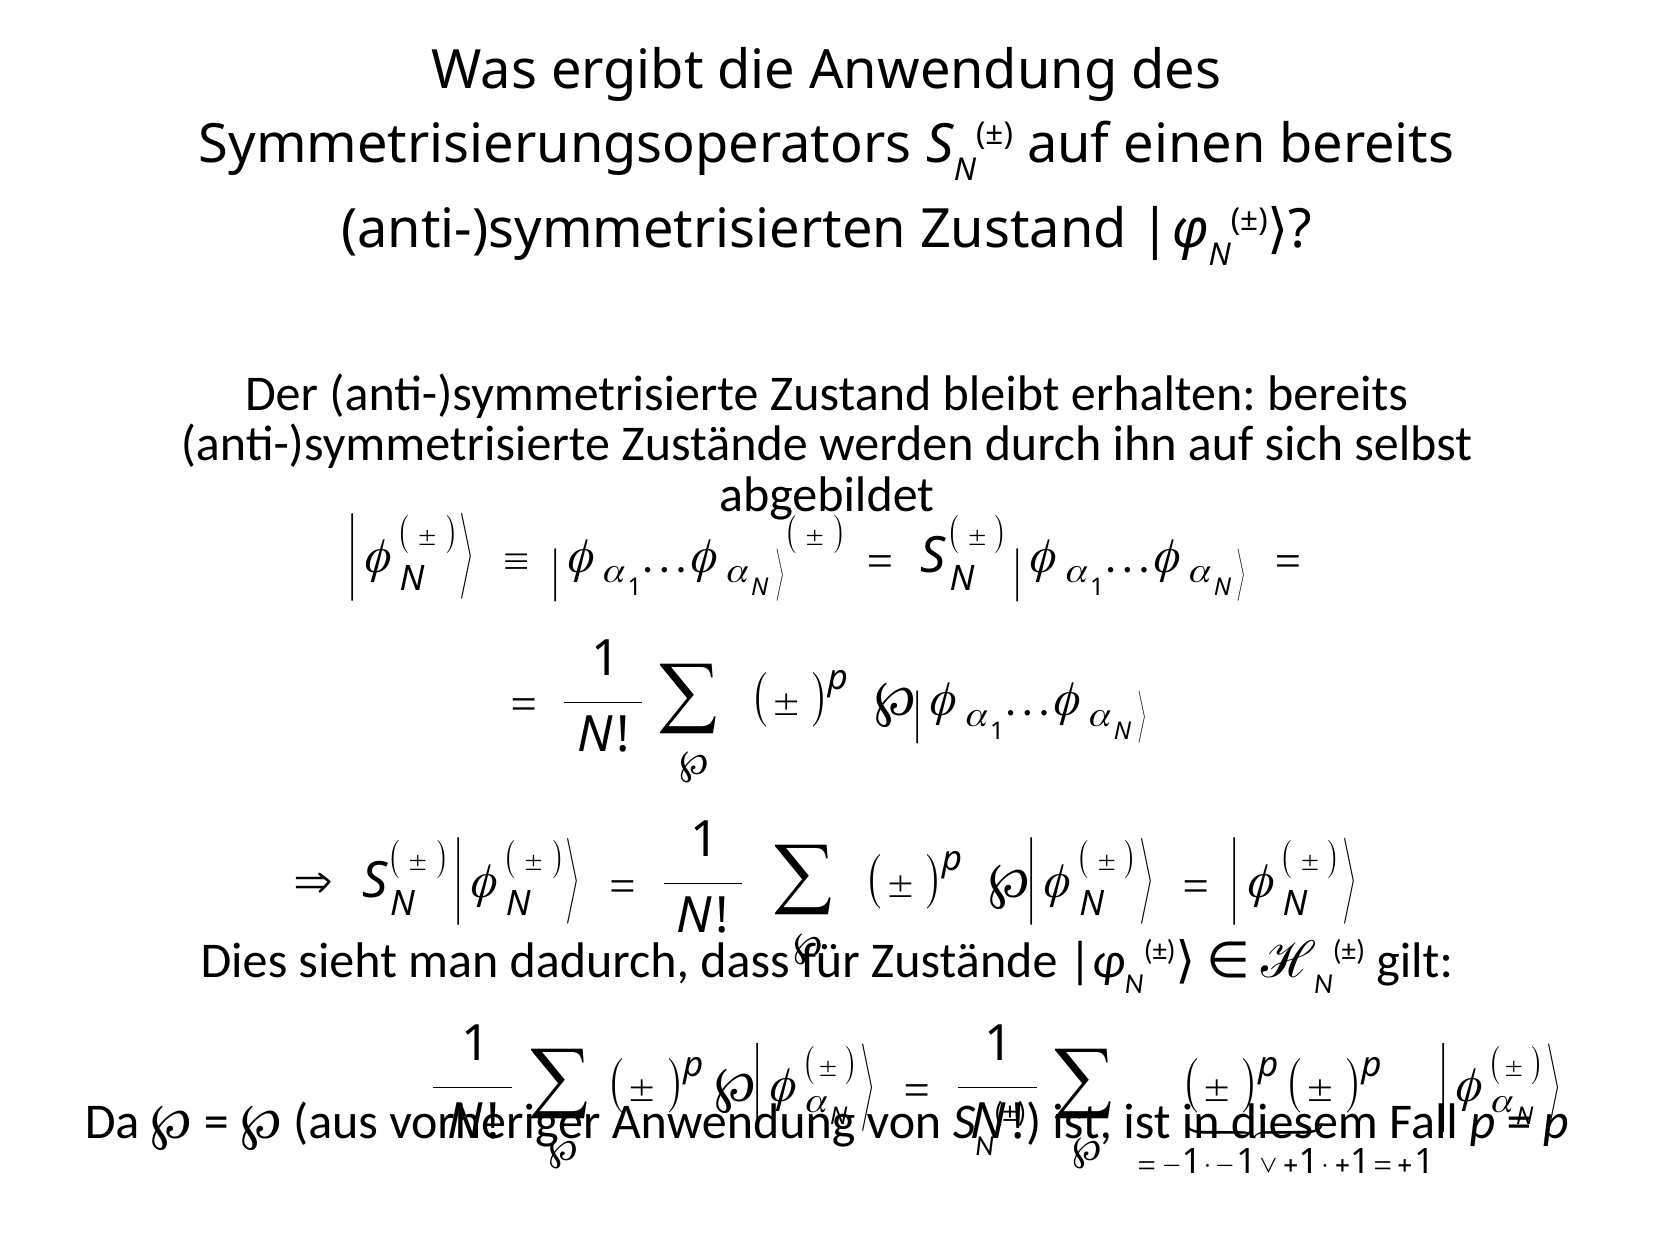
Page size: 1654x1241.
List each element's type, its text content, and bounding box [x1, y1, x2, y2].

subtitle Der (anti-)symmetrisierte Zustand bleibt erhalten: bereits (anti-)symmetrisierte Zustände werden durch ihn auf sich selbst abgebildet Dies sieht man dadurch, dass für Zustände |φN(±)⟩ ∈ ℋN(±) gilt: Da ℘ = ℘ (aus vorheriger Anwendung von SN(±)) ist, ist in diesem Fall p = p [82, 296, 1571, 1240]
chart [425, 1013, 1571, 1183]
title Was ergibt die Anwendung des Symmetrisierungsoperators SN(±) auf einen bereits (anti-)symmetrisierten Zustand |φN(±)⟩? [82, 49, 1571, 257]
chart [287, 511, 1367, 966]
